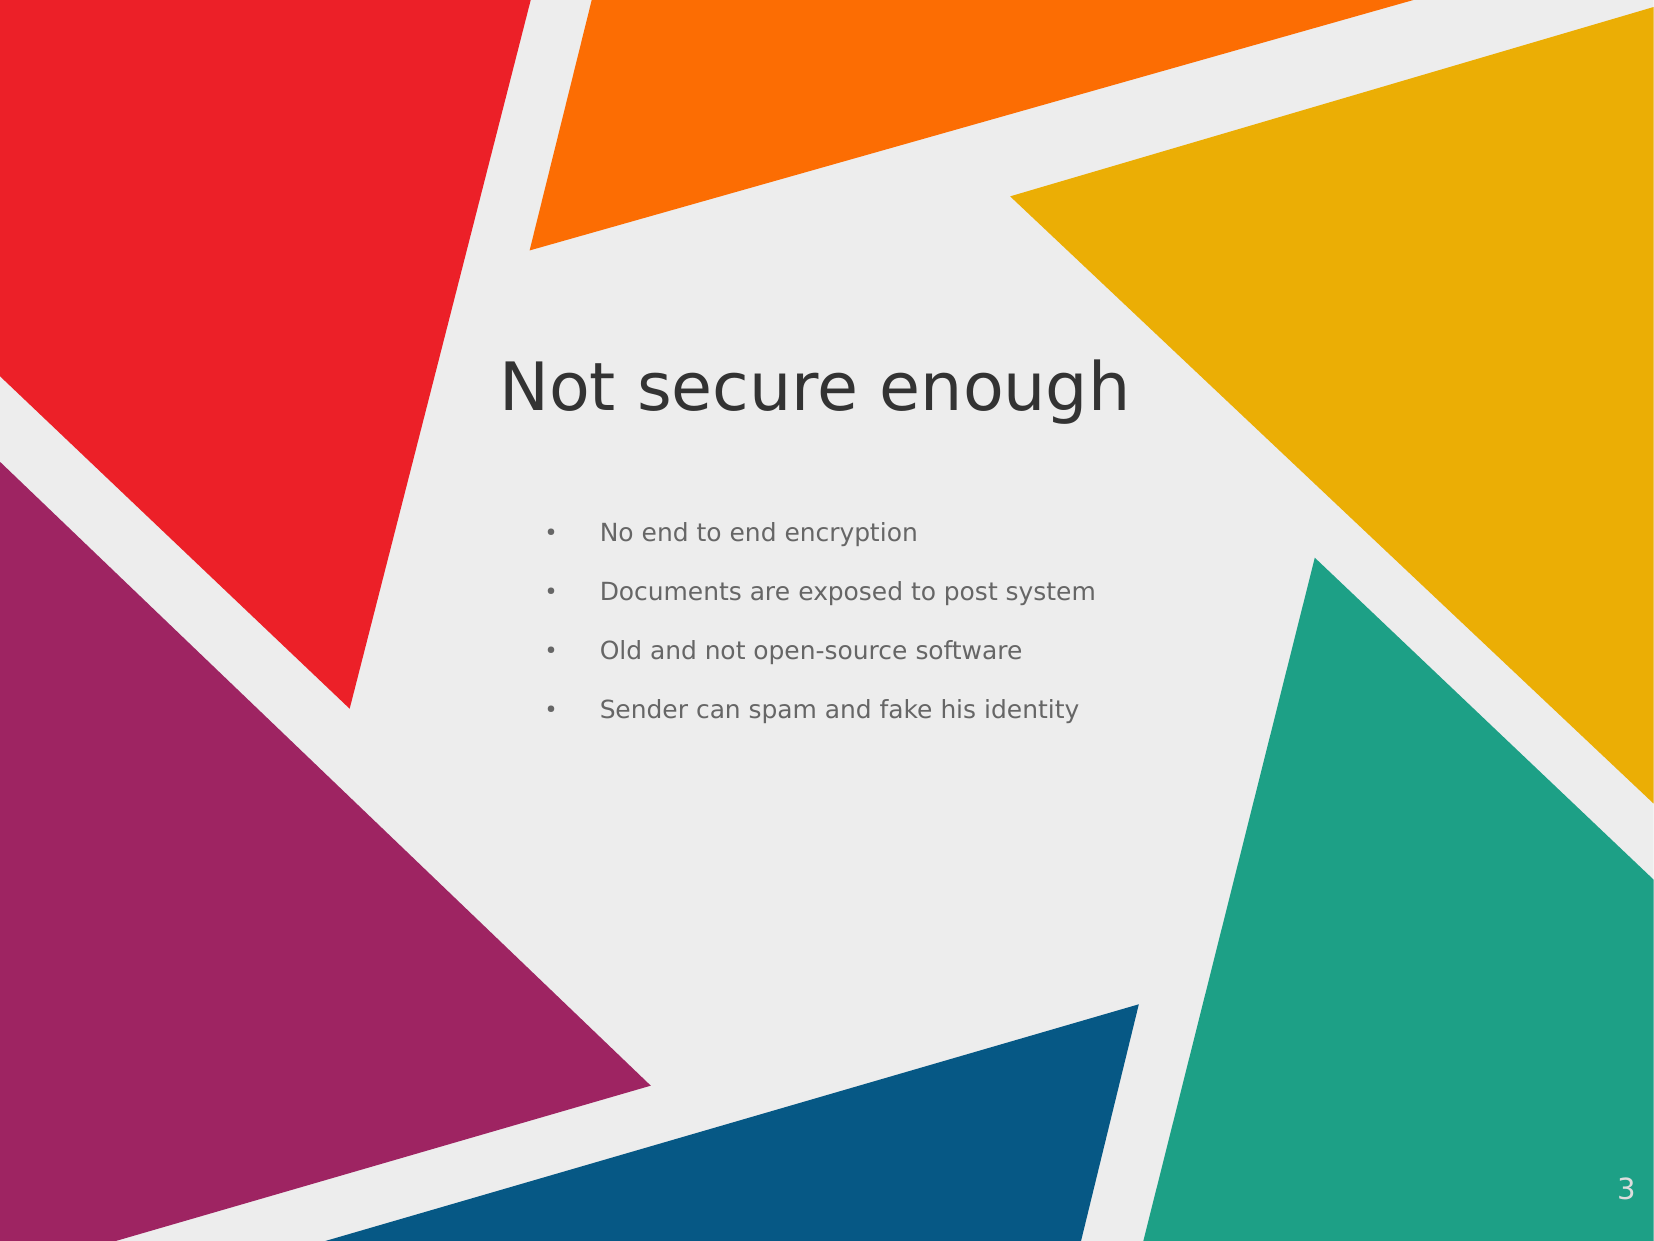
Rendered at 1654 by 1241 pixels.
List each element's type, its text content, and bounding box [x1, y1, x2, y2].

title Not secure enough [467, 283, 1185, 491]
list No end to end encryption Documents are exposed to post system Old and not open-source software Sender can spam and fake his identity [528, 518, 1252, 1075]
